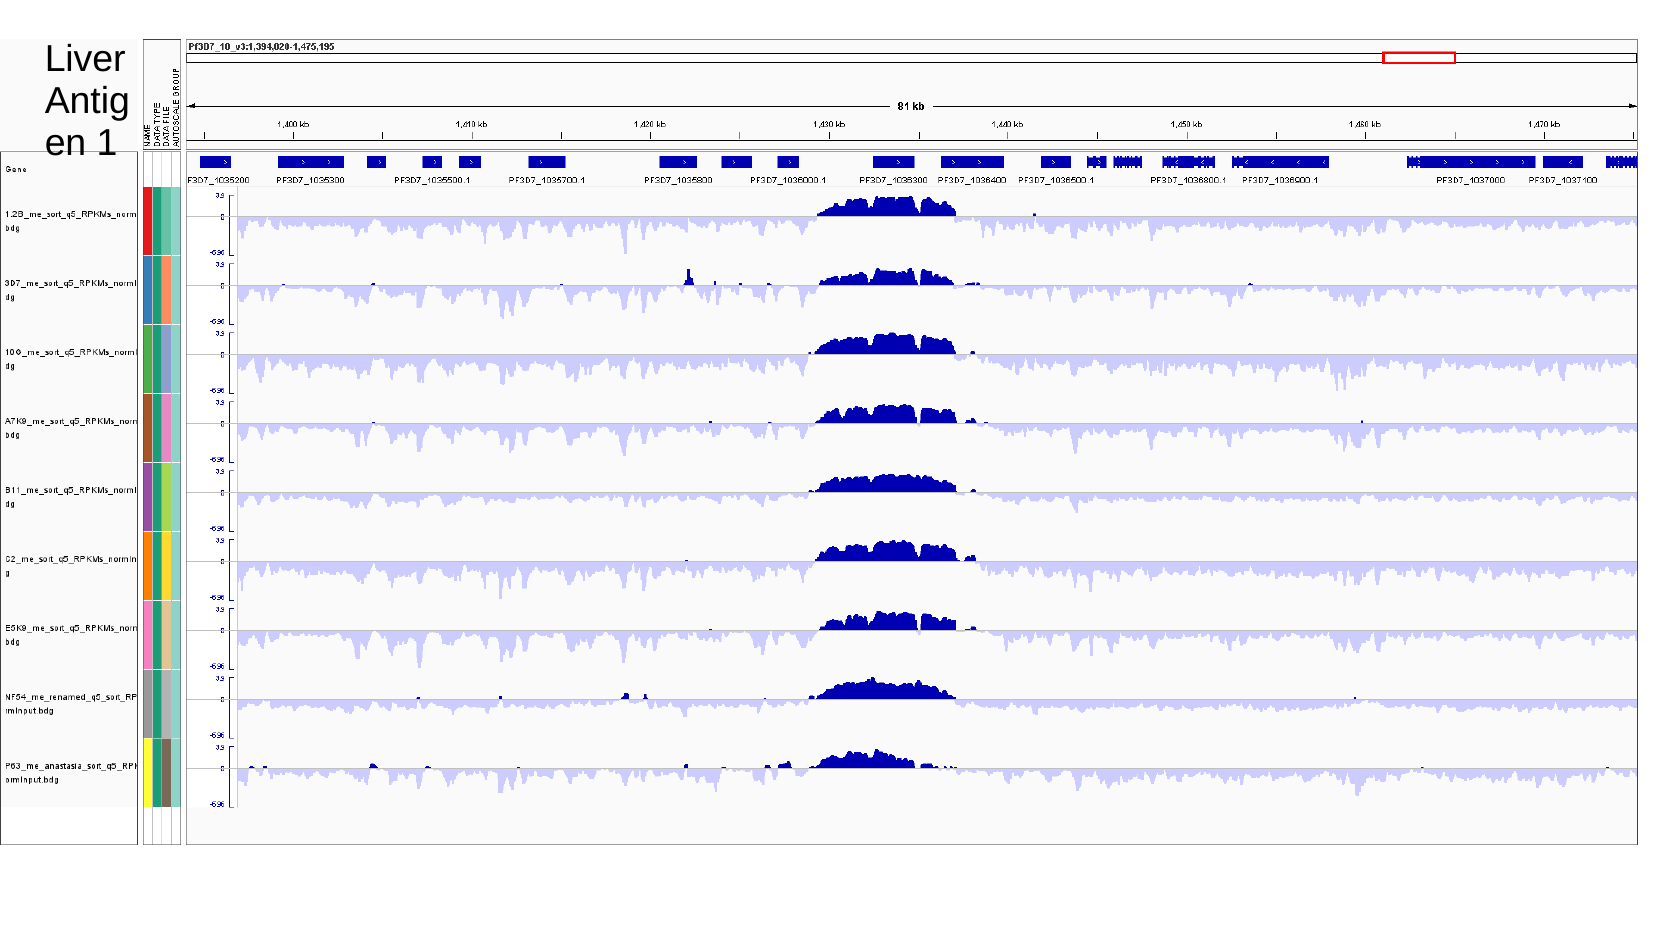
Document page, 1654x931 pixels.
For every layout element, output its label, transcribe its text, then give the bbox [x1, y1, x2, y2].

text_box Liver Antigen 1 [30, 30, 151, 171]
picture [0, 39, 1654, 845]
